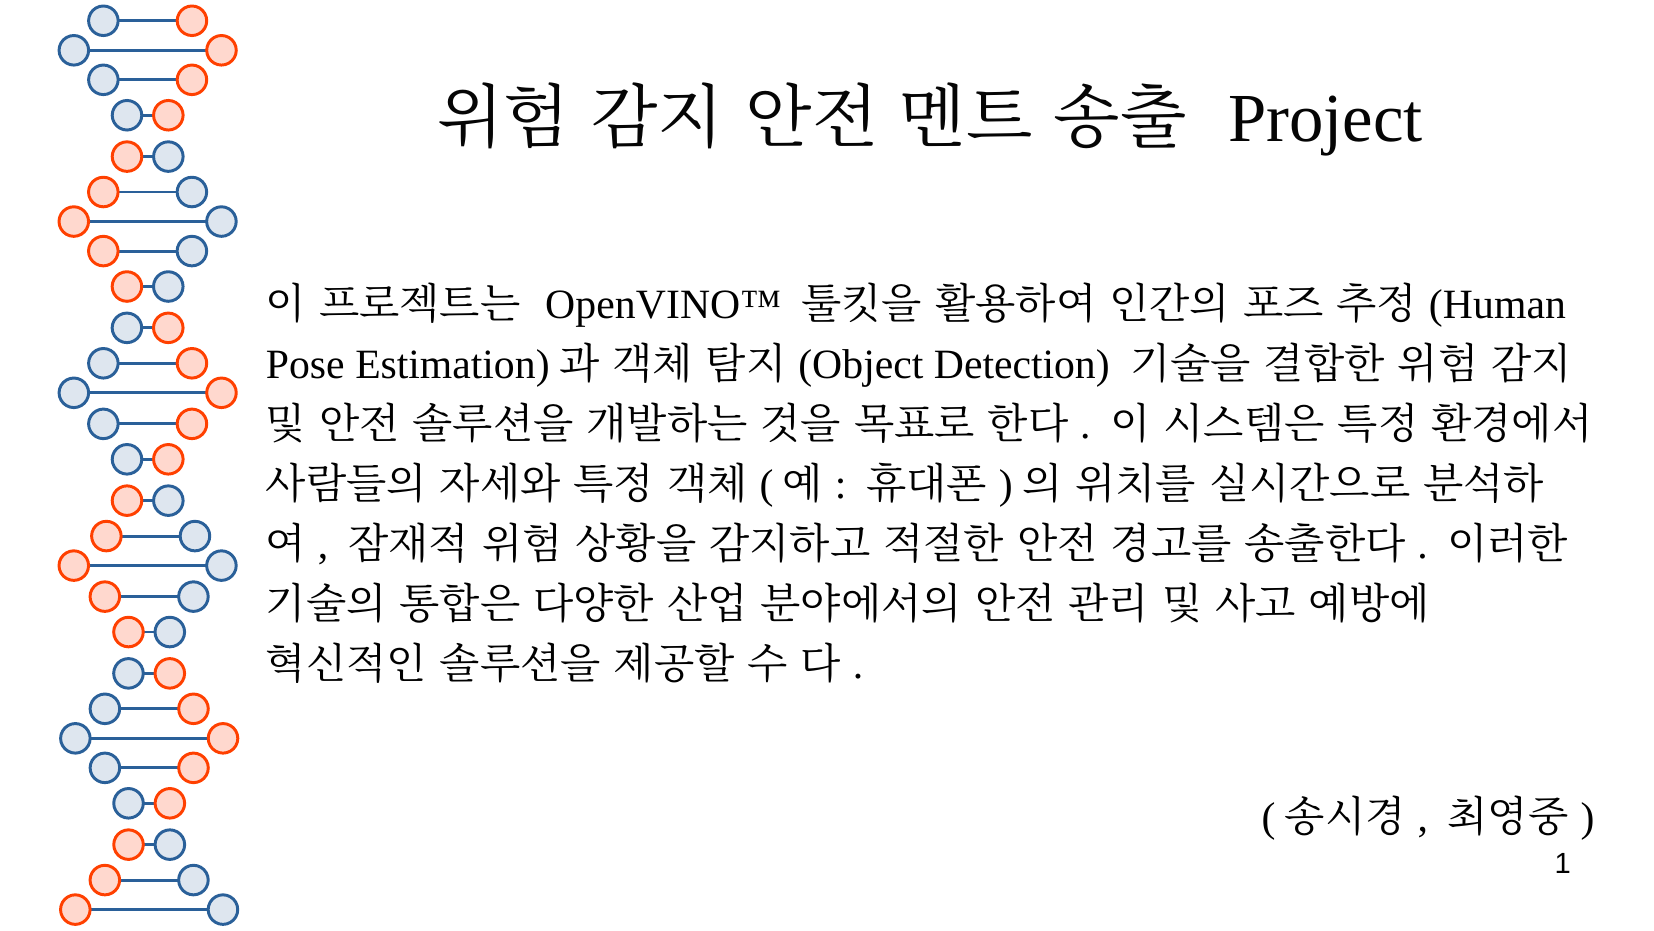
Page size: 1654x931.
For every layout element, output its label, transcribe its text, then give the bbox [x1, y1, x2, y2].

subtitle 이 프로젝트는 OpenVINO™ 툴킷을 활용하여 인간의 포즈 추정(Human Pose Estimation)과 객체 탐지(Object Detection) 기술을 결합한 위험 감지 및 안전 솔루션을 개발하는 것을 목표로 한다. 이 시스템은 특정 환경에서 사람들의 자세와 특정 객체(예: 휴대폰)의 위치를 실시간으로 분석하여, 잠재적 위험 상황을 감지하고 적절한 안전 경고를 송출한다. 이러한 기술의 통합은 다양한 산업 분야에서의 안전 관리 및 사고 예방에 혁신적인 솔루션을 제공할 수 다. (송시경, 최영중) [265, 224, 1595, 885]
title 위험 감지 안전 멘트 송출 Project [265, 35, 1595, 189]
